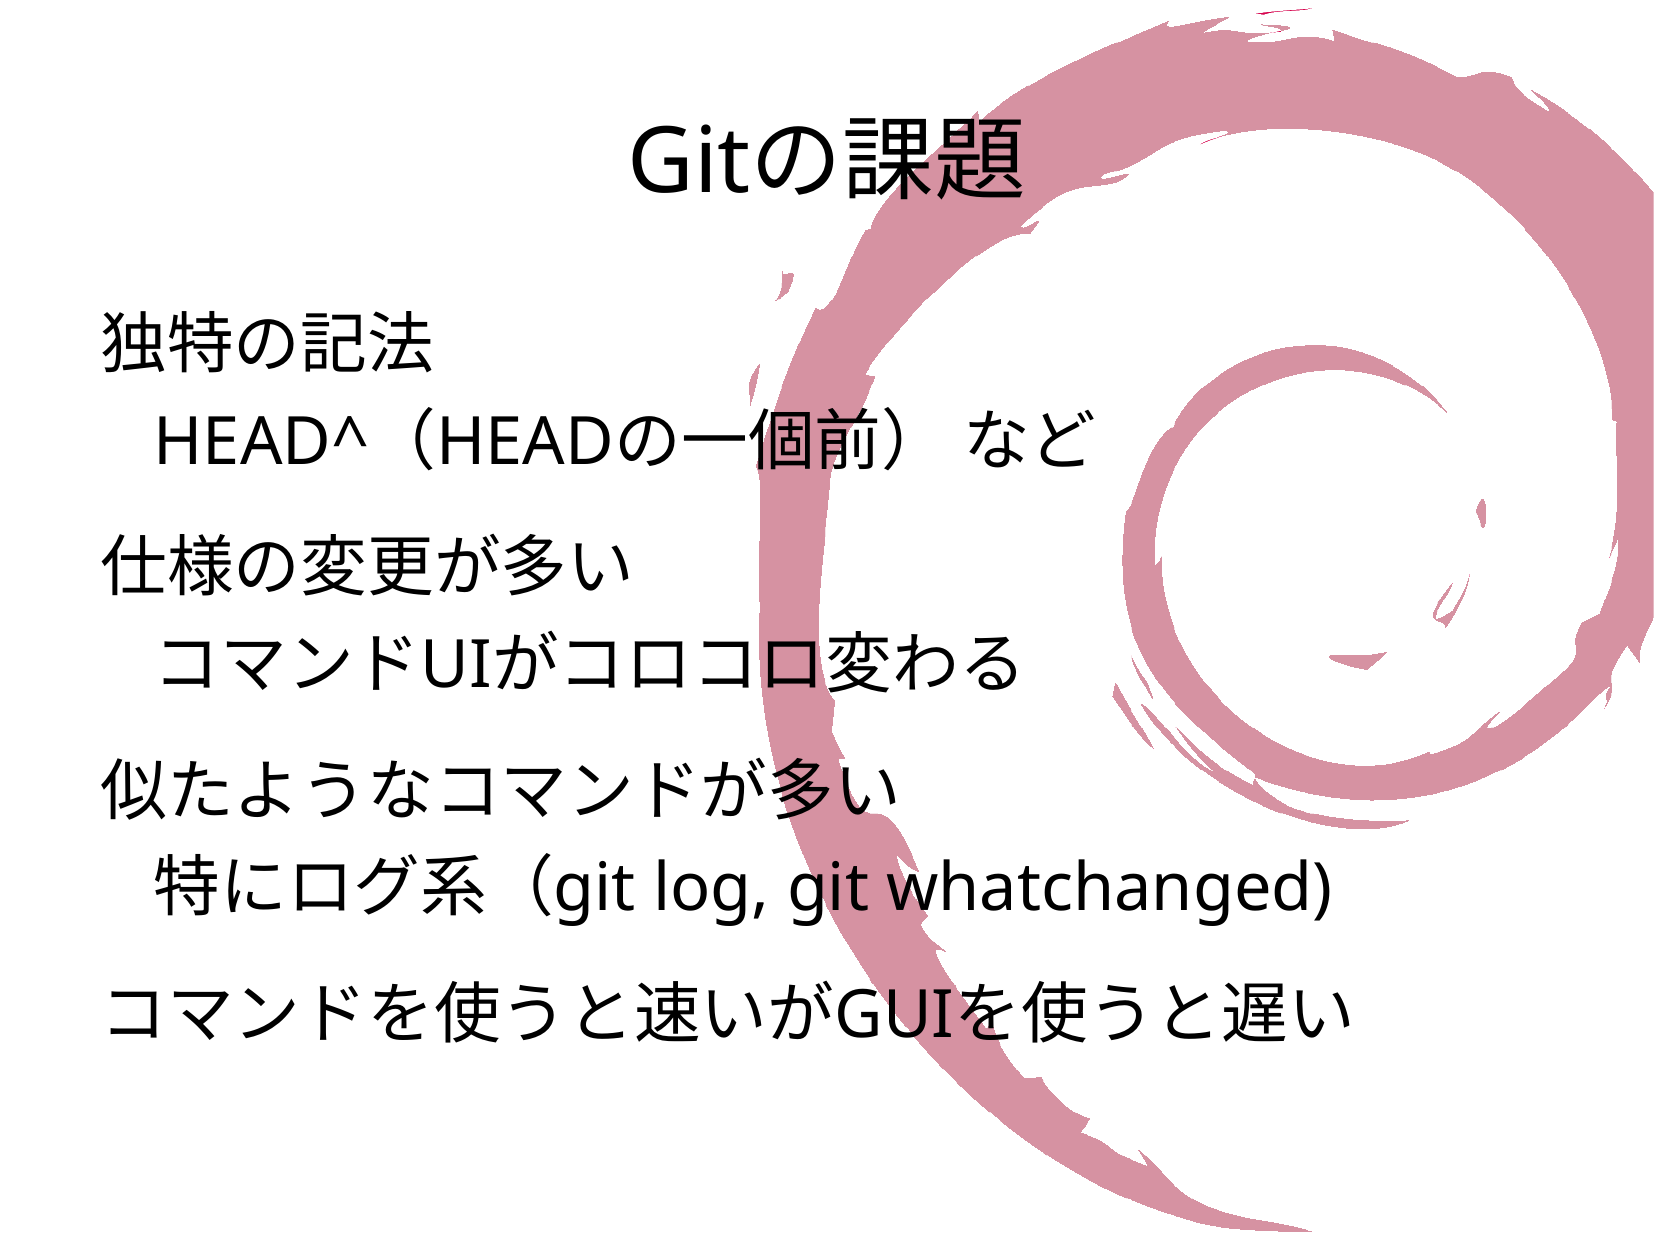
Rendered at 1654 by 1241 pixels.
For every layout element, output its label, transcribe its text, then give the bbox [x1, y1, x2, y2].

list 独特の記法 HEAD^（HEADの一個前） など 仕様の変更が多い コマンドUIがコロコロ変わる 似たようなコマンドが多い 特にログ系（git log, git whatchanged) コマンドを使うと速いがGUIを使うと遅い [82, 290, 1571, 1094]
picture [738, 0, 1654, 1241]
title Gitの課題 [82, 56, 1571, 250]
